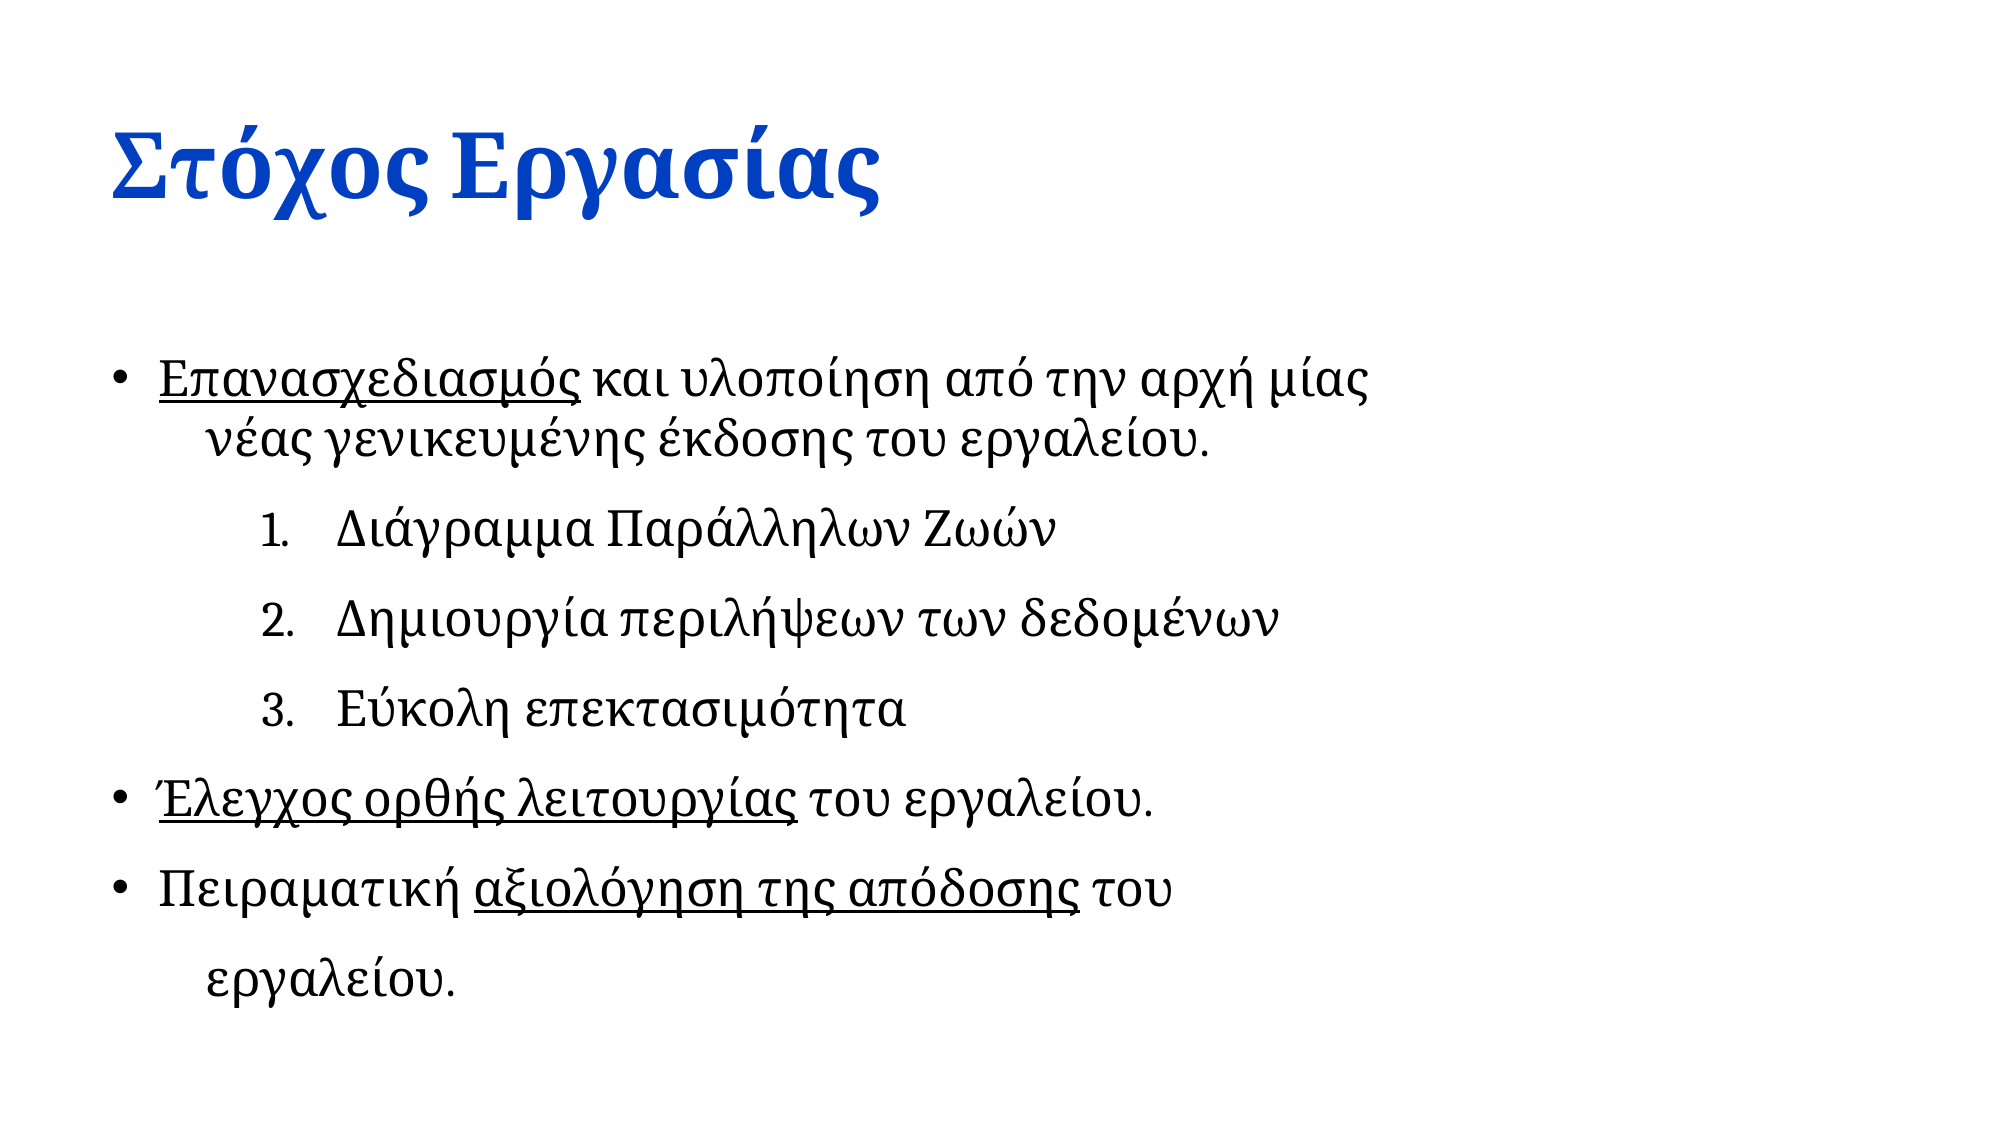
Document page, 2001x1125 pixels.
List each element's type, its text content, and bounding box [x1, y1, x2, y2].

text_box Επανασχεδιασμός και υλοποίηση από την αρχή μίας νέας γενικευμένης έκδοσης του εργαλείου. Διάγραμμα Παράλληλων Ζωών Δημιουργία περιλήψεων των δεδομένων Εύκολη επεκτασιμότητα Έλεγχος ορθής λειτουργίας του εργαλείου. Πειραματική αξιολόγηση της απόδοσης του εργαλείου. [96, 338, 1412, 924]
text_box Στόχος Εργασίας [96, 112, 1088, 258]
